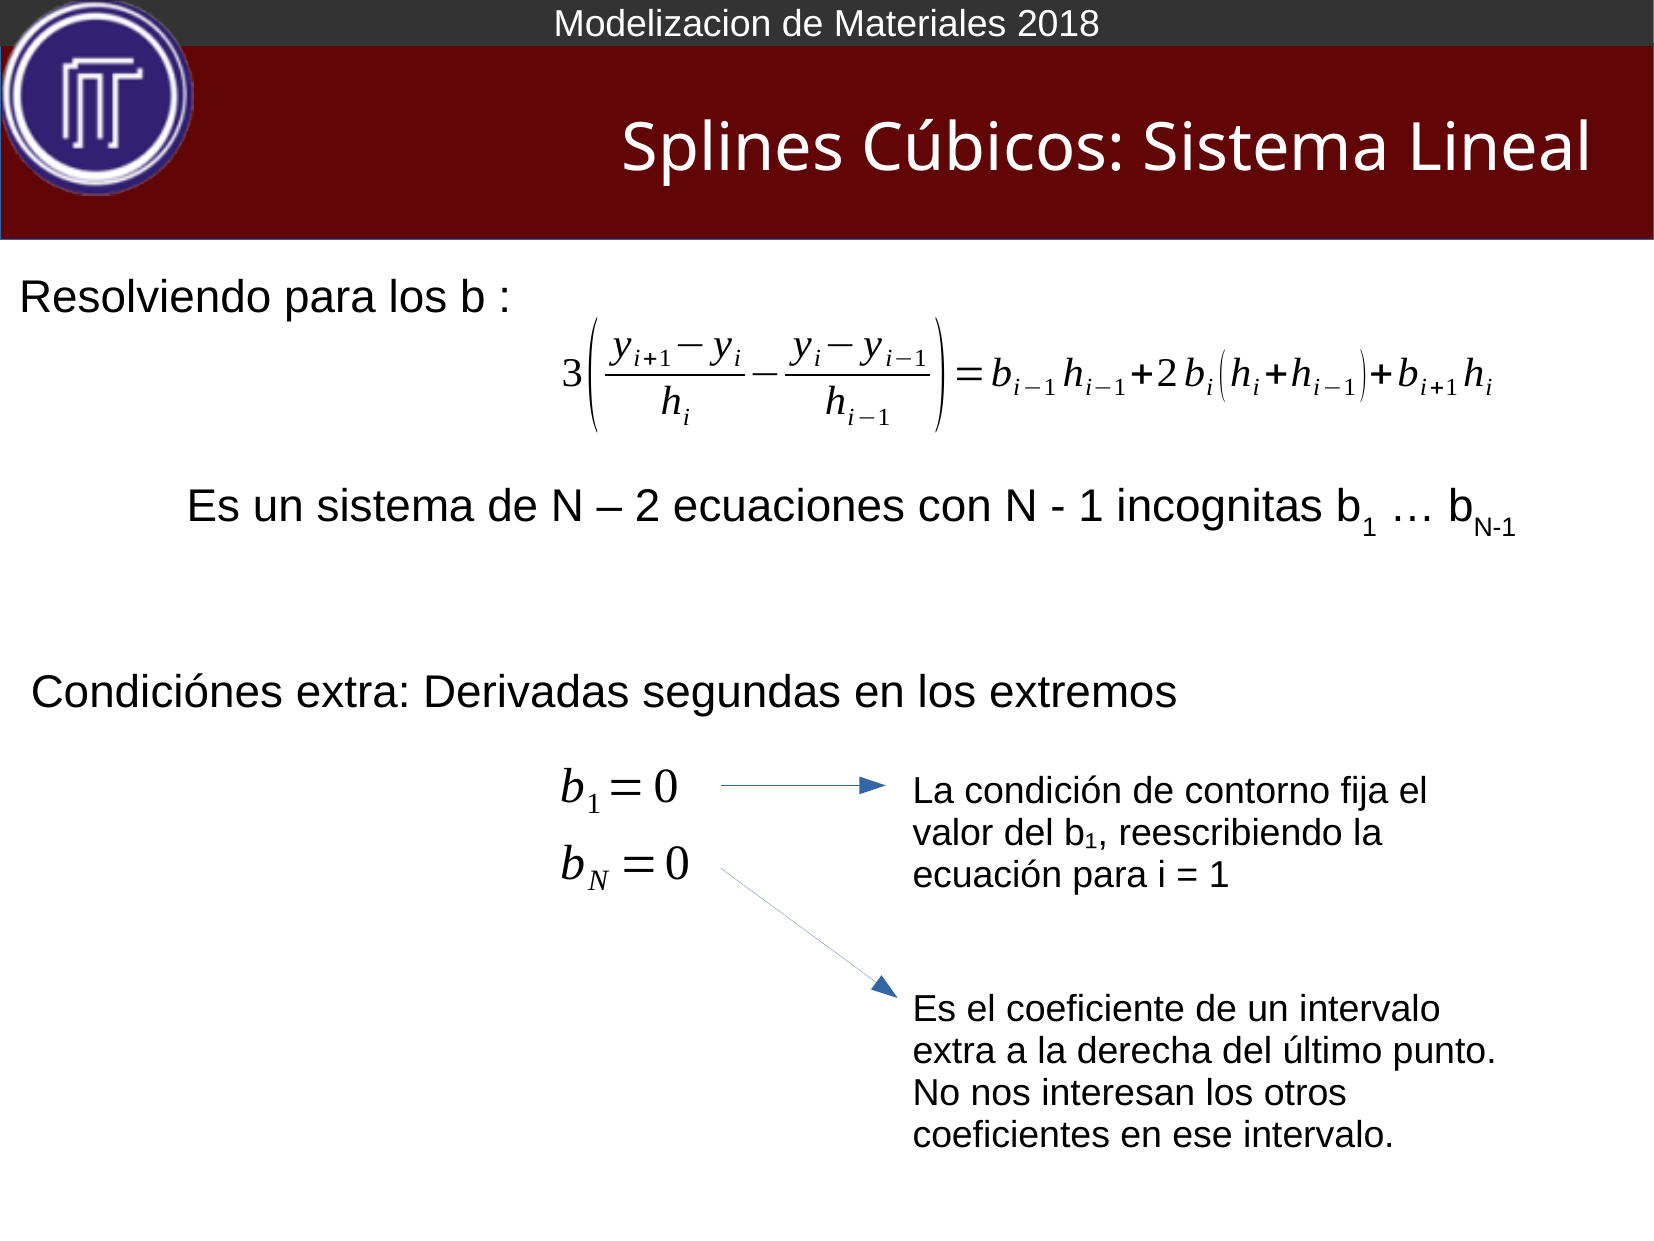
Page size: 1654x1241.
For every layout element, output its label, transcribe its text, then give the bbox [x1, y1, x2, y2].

chart [553, 758, 686, 821]
chart [555, 314, 1500, 436]
text_box Es un sistema de N – 2 ecuaciones con N - 1 incognitas b1 … bN-1 [171, 472, 1640, 550]
text_box La condición de contorno fija el valor del b₁, reescribiendo la ecuación para i = 1 [897, 761, 1529, 903]
title Splines Cúbicos: Sistema Lineal [41, 70, 1654, 218]
picture [0, 0, 194, 196]
chart [553, 834, 698, 898]
text_box Resolviendo para los b : [4, 263, 635, 330]
text_box Es el coeficiente de un intervalo extra a la derecha del último punto. No nos interesan los otros coeficientes en ese intervalo. [897, 980, 1613, 1164]
text_box Condiciónes extra: Derivadas segundas en los extremos [16, 658, 1294, 726]
